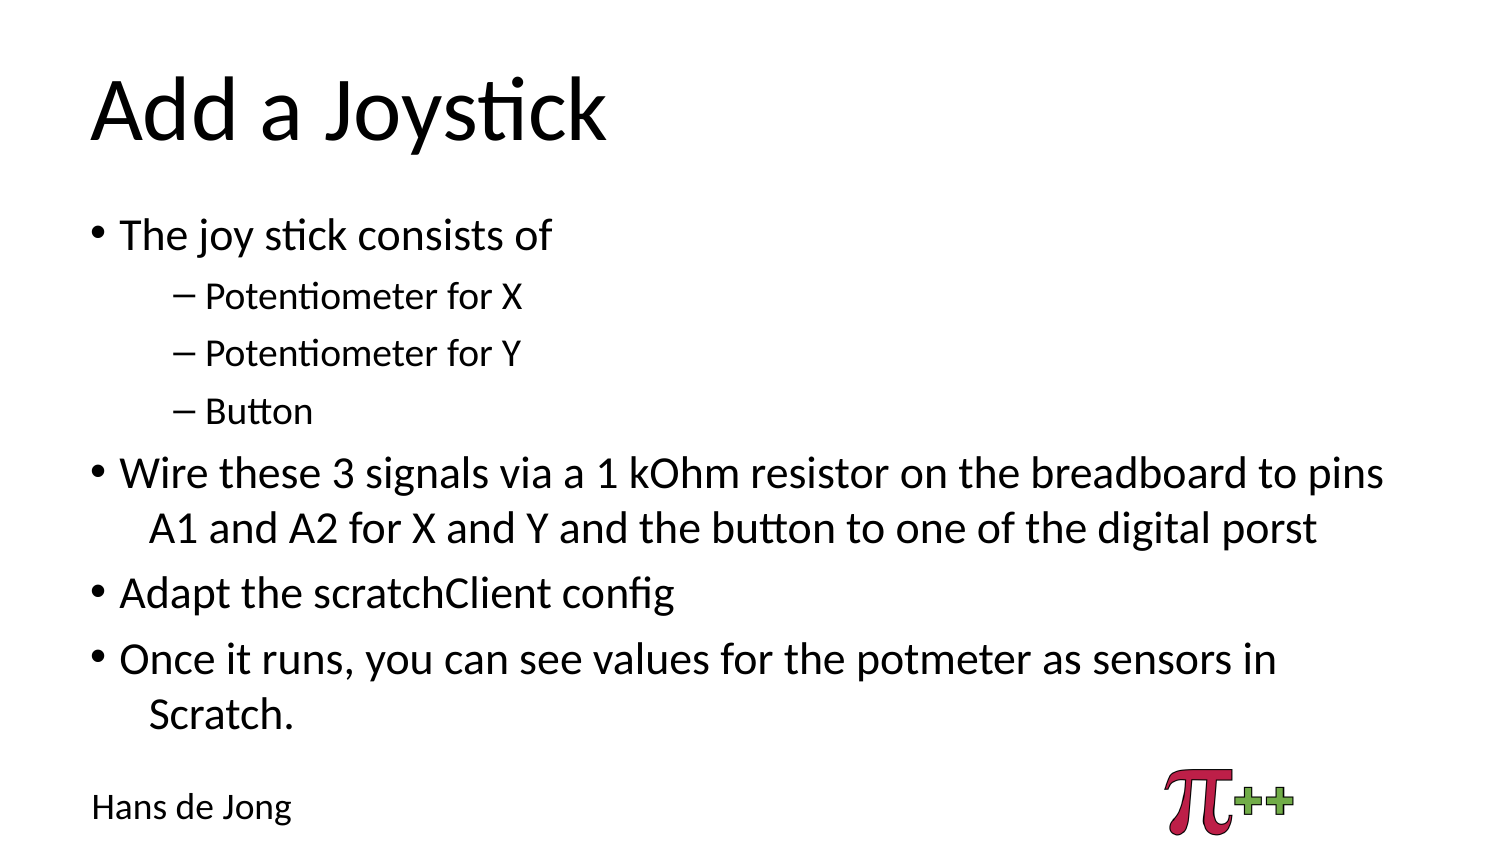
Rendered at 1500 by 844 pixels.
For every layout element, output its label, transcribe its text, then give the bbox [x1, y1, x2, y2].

title Add a Joystick [75, 33, 1426, 175]
list The joy stick consists of Potentiometer for X Potentiometer for Y Button Wire these 3 signals via a 1 kOhm resistor on the breadboard to pins A1 and A2 for X and Y and the button to one of the digital porst Adapt the scratchClient config Once it runs, you can see values for the potmeter as sensors in Scratch. [75, 196, 1426, 754]
